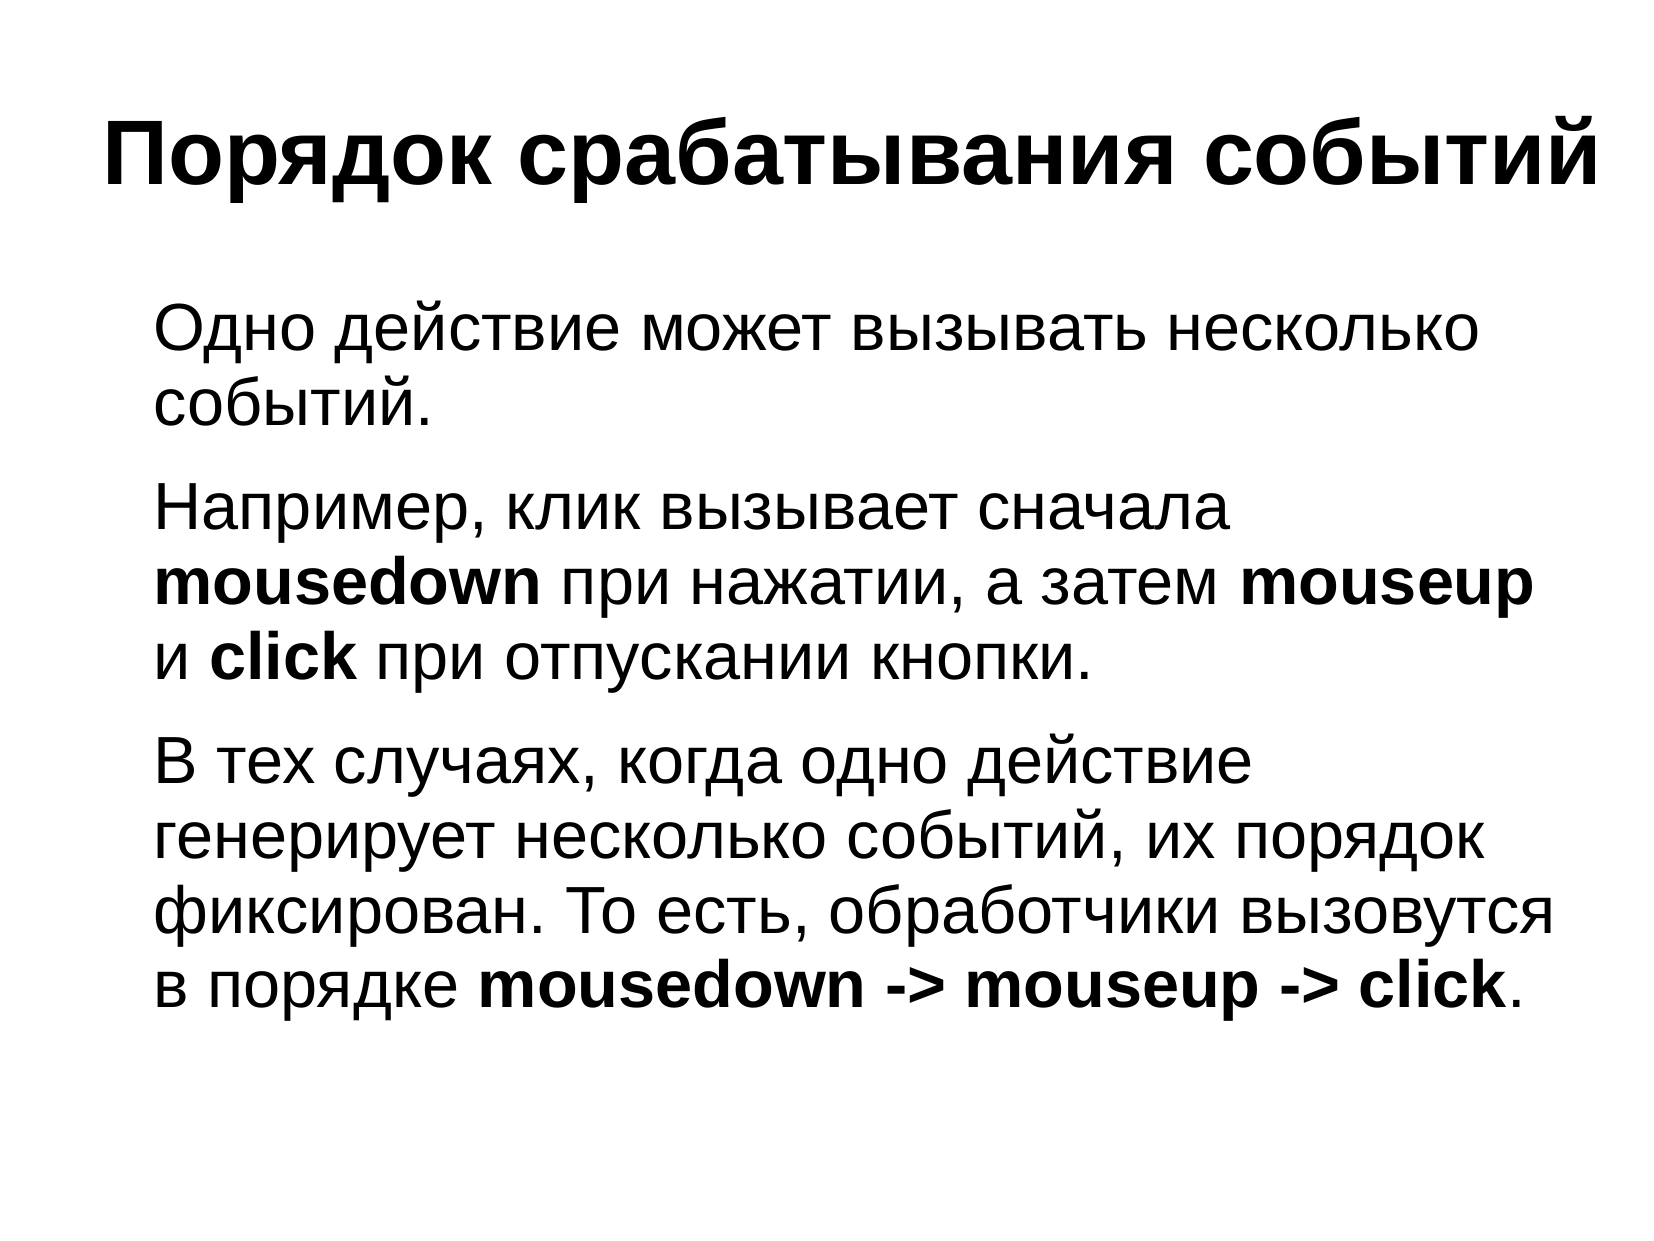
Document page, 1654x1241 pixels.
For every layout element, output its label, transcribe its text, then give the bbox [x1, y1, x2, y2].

title Порядок срабатывания событий [82, 49, 1625, 257]
list Одно действие может вызывать несколько событий. Например, клик вызывает сначала mousedown при нажатии, а затем mouseup и click при отпускании кнопки. В тех случаях, когда одно действие генерирует несколько событий, их порядок фиксирован. То есть, обработчики вызовутся в порядке mousedown -> mouseup -> click. [82, 290, 1571, 1109]
